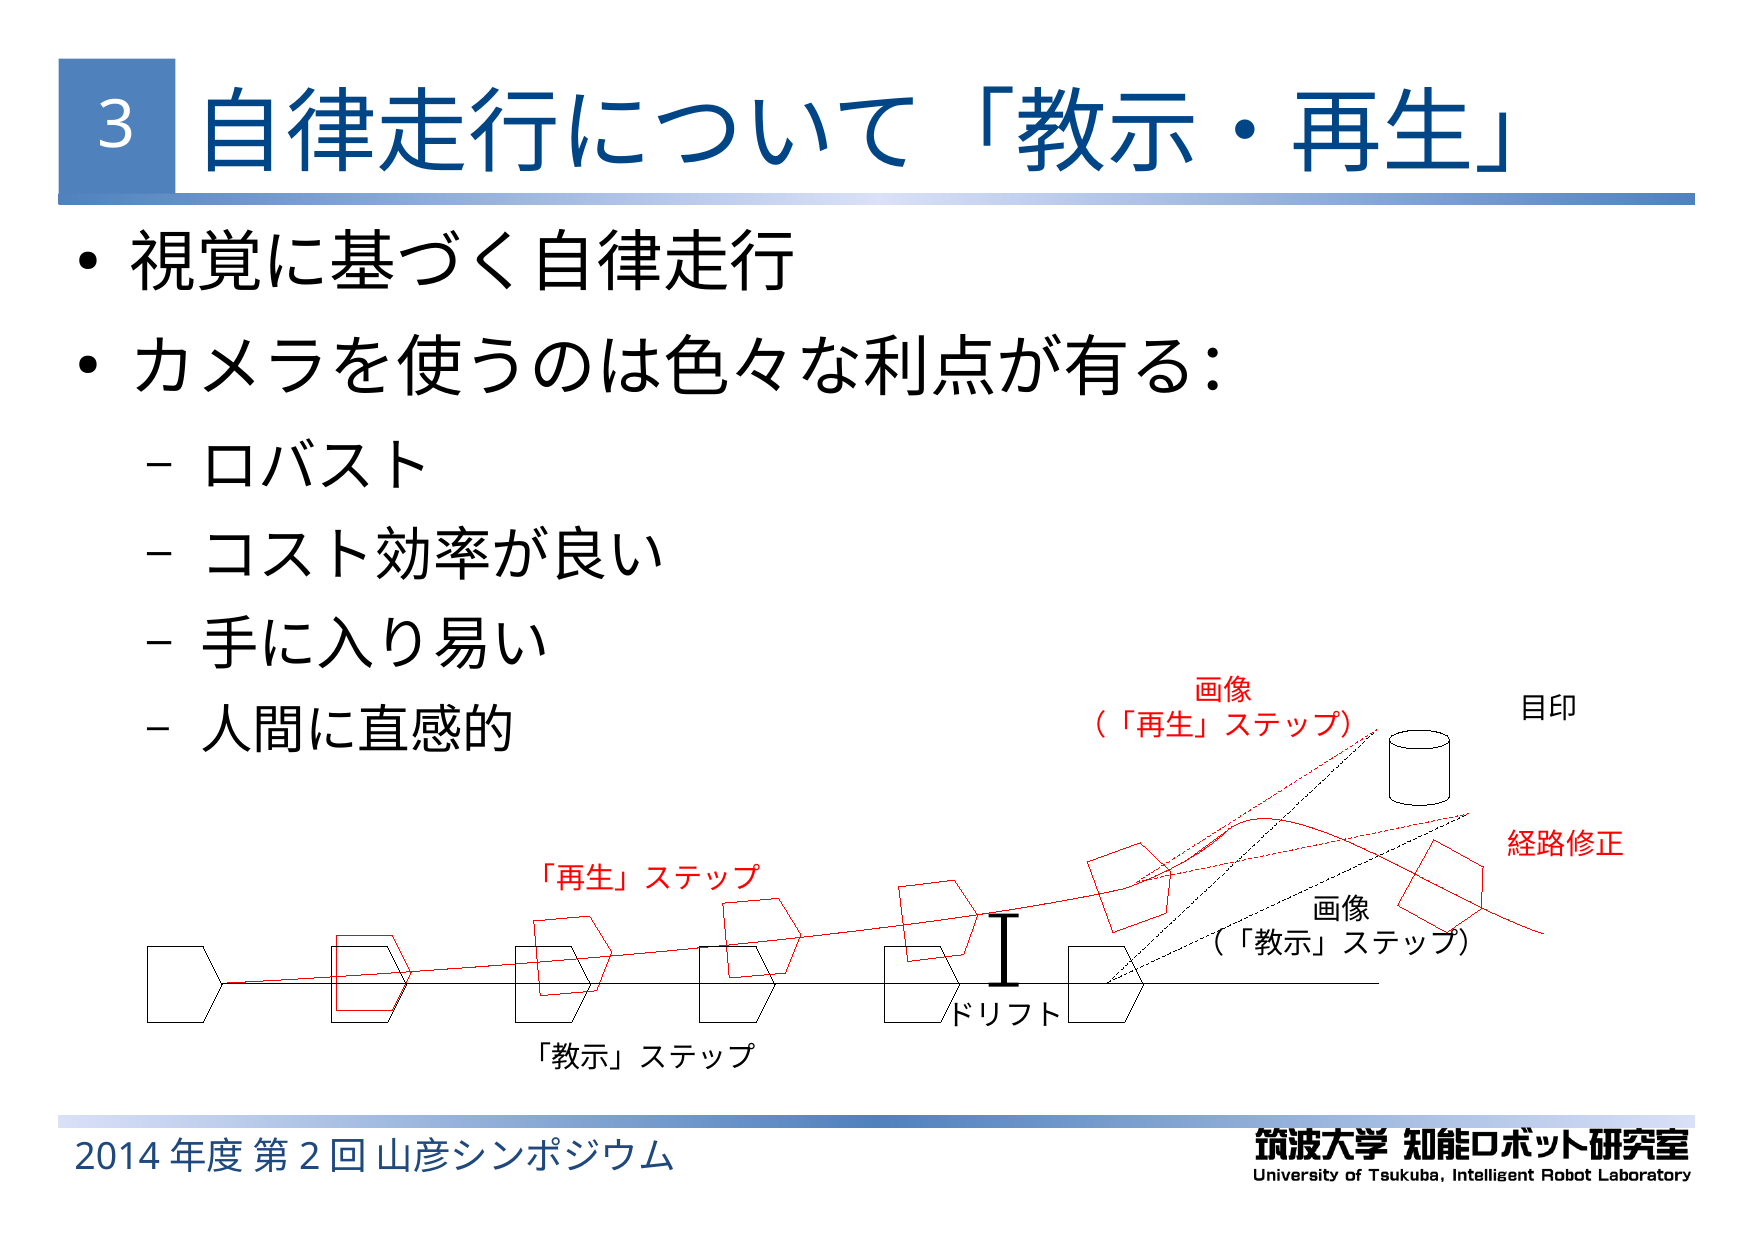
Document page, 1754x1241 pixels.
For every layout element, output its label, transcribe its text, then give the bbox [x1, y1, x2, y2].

title 自律走行について「教示・再生」 [193, 61, 1651, 205]
text_box 画像 （「教示」ステップ） [1180, 884, 1503, 969]
text_box 目印 [1504, 684, 1593, 734]
text_box 画像 （「再生」ステップ） [1062, 666, 1385, 750]
text_box ドリフト [931, 991, 1079, 1041]
text_box 「再生」ステップ [512, 853, 776, 903]
picture [1252, 1127, 1691, 1182]
text_box 「教示」ステップ [507, 1032, 771, 1082]
text_box 経路修正 [1492, 819, 1640, 869]
list 視覚に基づく自律走行 カメラを使うのは色々な利点が有る： ロバスト コスト効率が良い 手に入り易い 人間に直感的 [58, 223, 1696, 1116]
